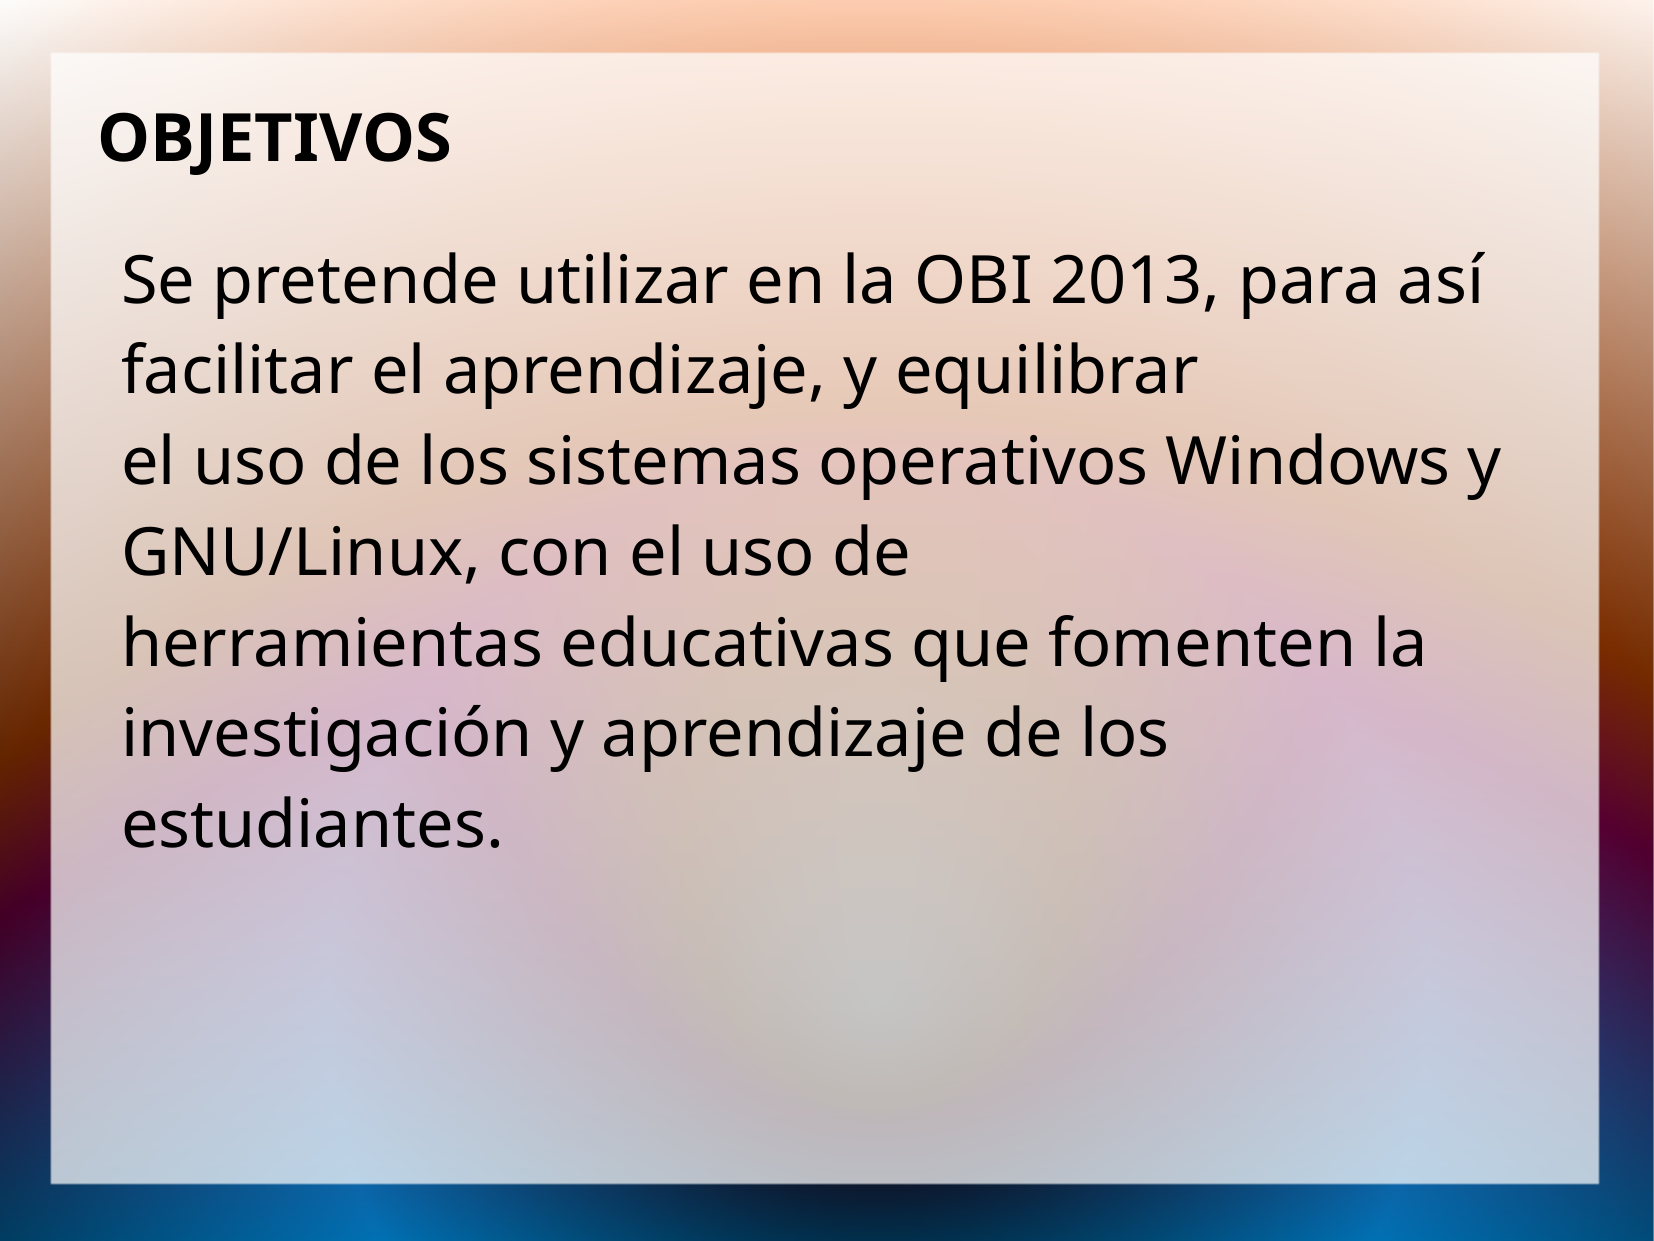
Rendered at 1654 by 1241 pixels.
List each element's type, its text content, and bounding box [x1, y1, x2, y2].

text_box OBJETIVOS [82, 82, 1205, 190]
picture [0, 0, 1654, 1241]
text_box Se pretende utilizar en la OBI 2013, para así facilitar el aprendizaje, y equilibrar el uso de los sistemas operativos Windows y GNU/Linux, con el uso de herramientas educativas que fomenten la investigación y aprendizaje de los estudiantes. [106, 224, 1560, 1145]
